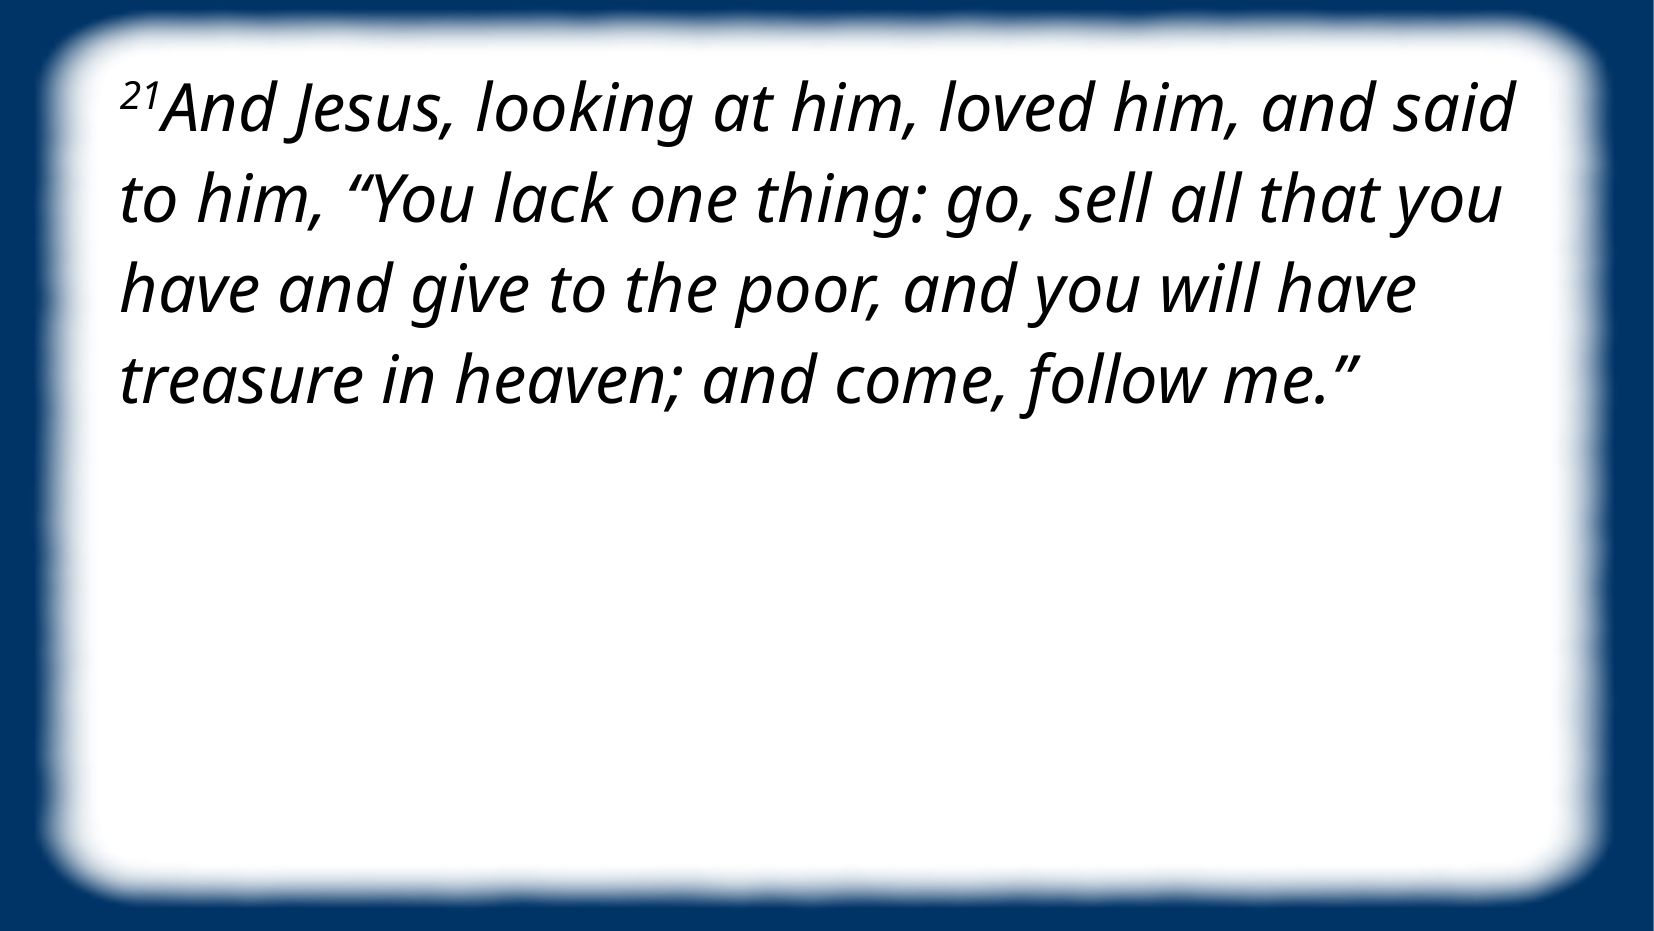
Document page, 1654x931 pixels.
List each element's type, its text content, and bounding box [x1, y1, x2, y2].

picture [0, 0, 1654, 931]
text_box 21And Jesus, looking at him, loved him, and said to him, “You lack one thing: go, sell all that you have and give to the poor, and you will have treasure in heaven; and come, follow me.” [105, 52, 1561, 451]
